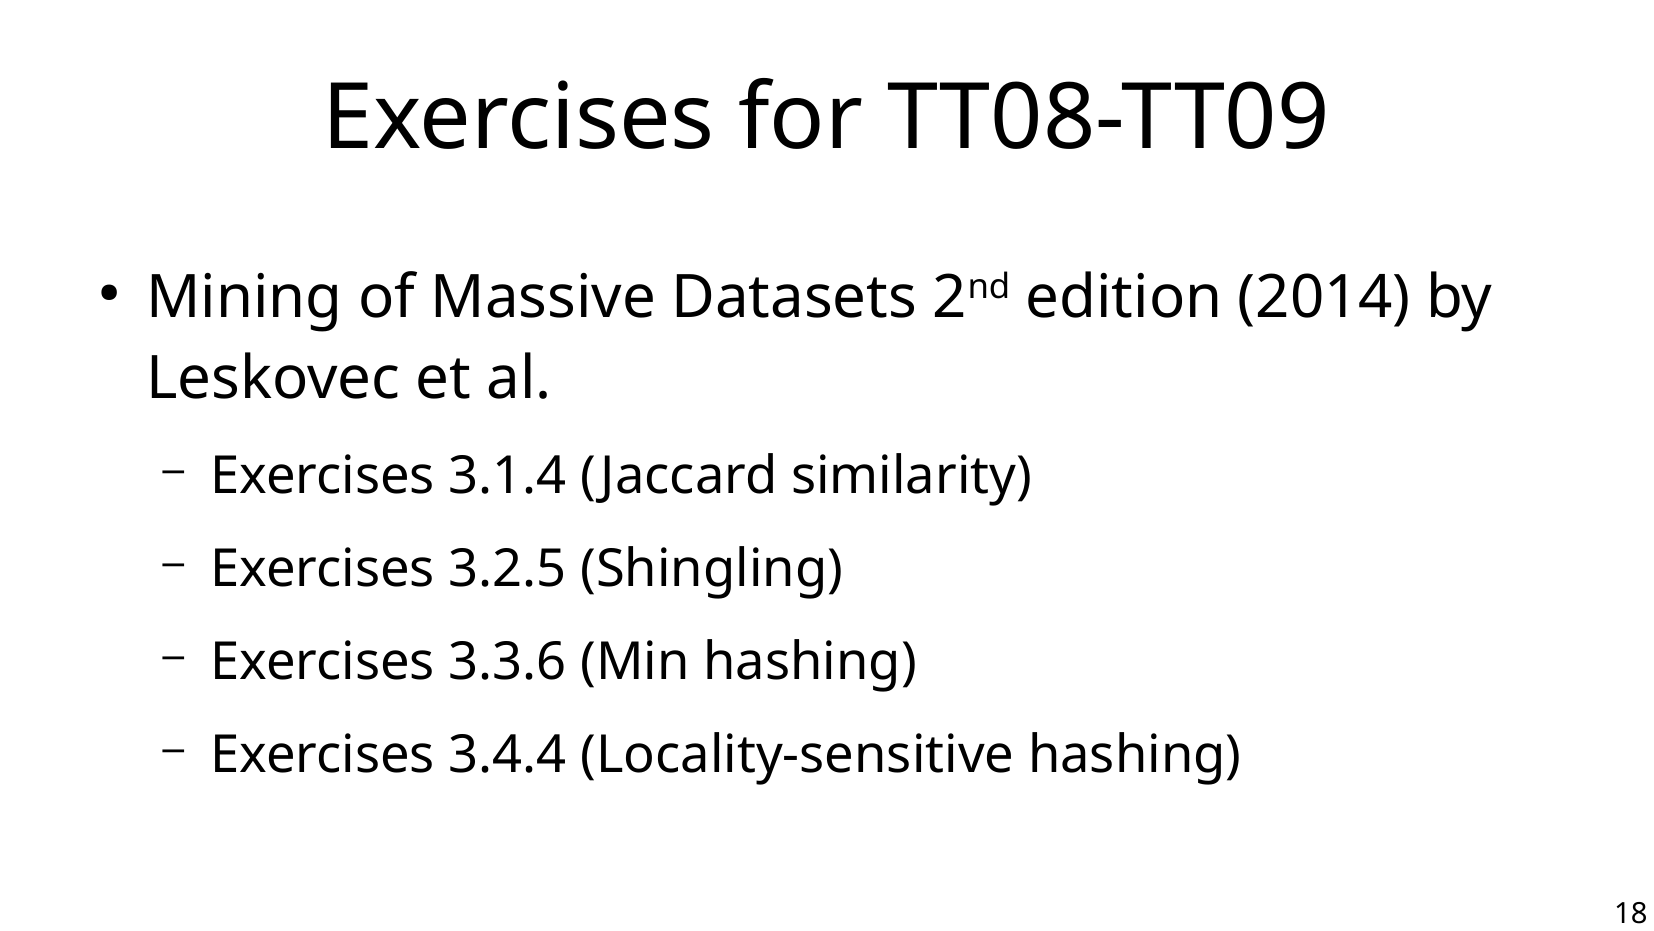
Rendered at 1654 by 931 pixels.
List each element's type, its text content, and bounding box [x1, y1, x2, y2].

title Exercises for TT08-TT09 [82, 1, 1571, 226]
list Mining of Massive Datasets 2nd edition (2014) by Leskovec et al. Exercises 3.1.4 (Jaccard similarity) Exercises 3.2.5 (Shingling) Exercises 3.3.6 (Min hashing) Exercises 3.4.4 (Locality-sensitive hashing) [82, 253, 1571, 793]
